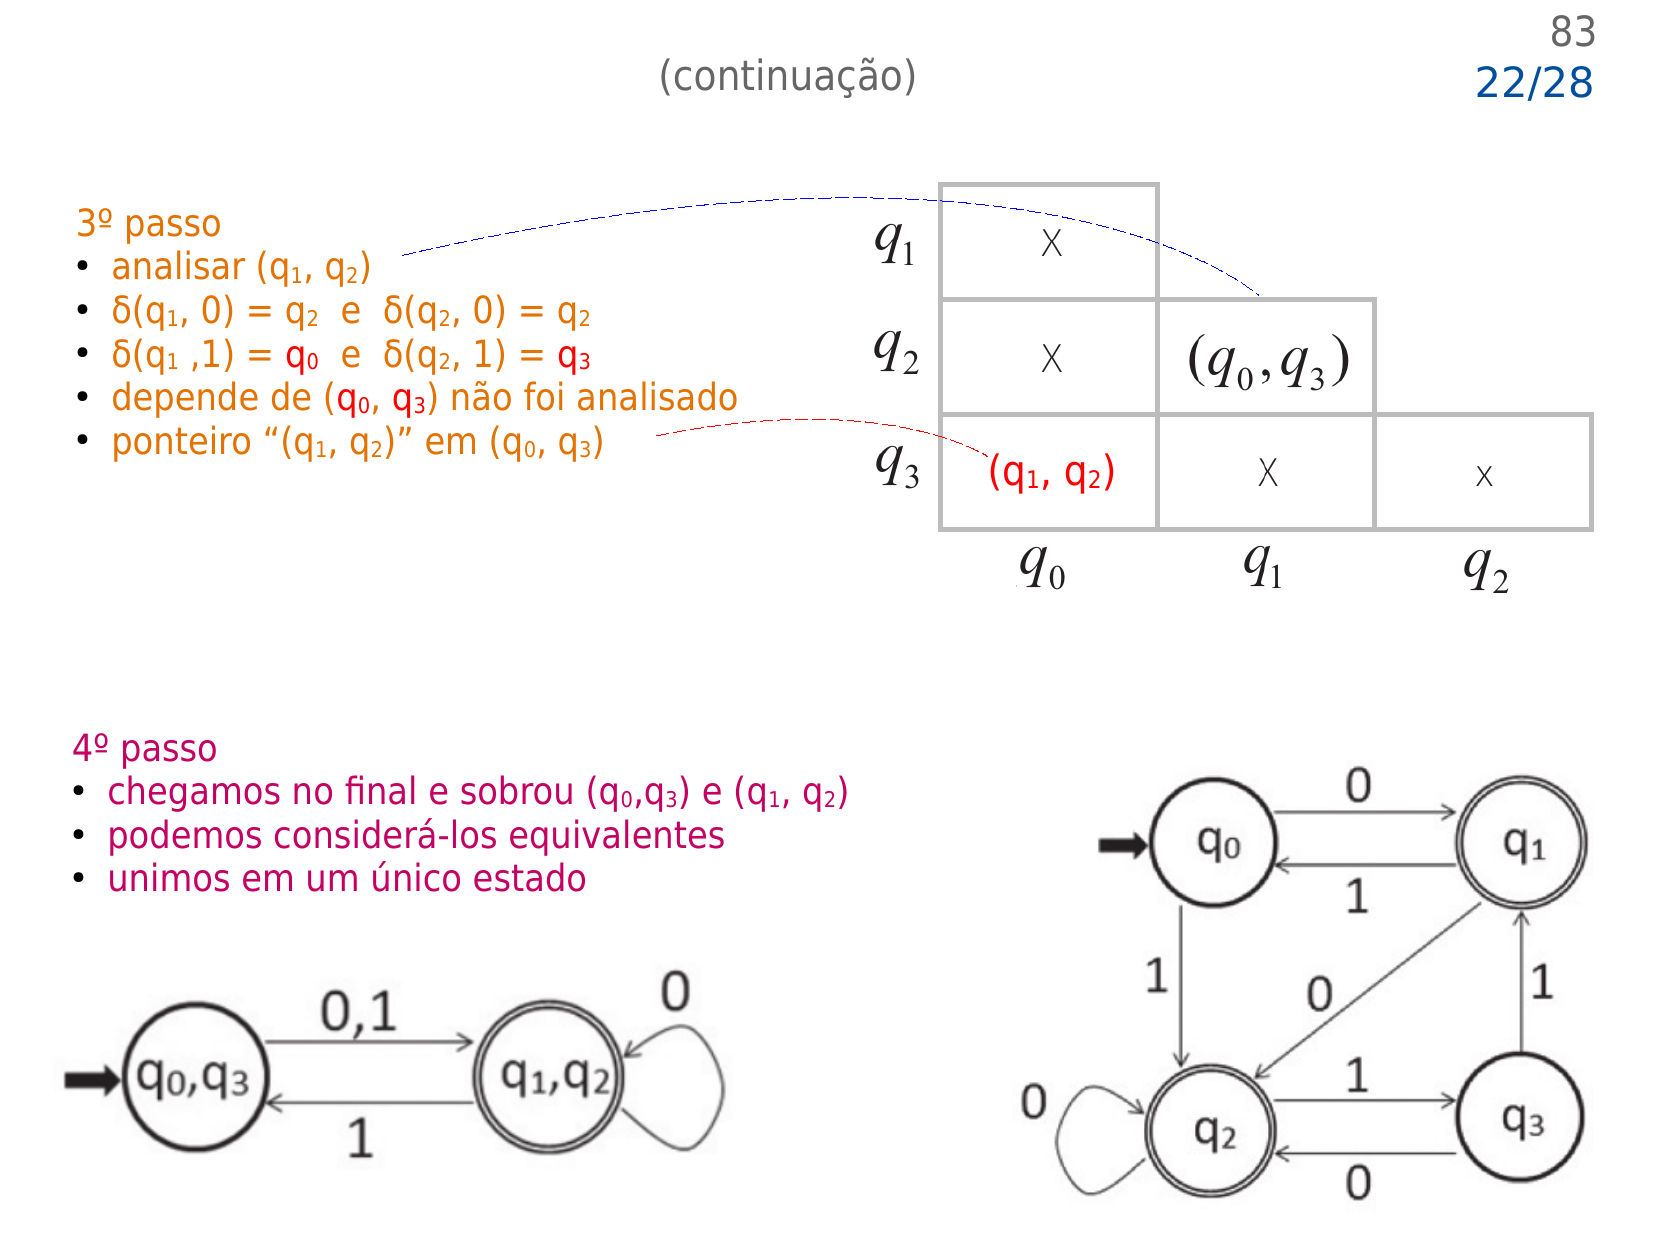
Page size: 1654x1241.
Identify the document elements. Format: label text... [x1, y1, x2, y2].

picture [47, 960, 748, 1179]
picture [1012, 760, 1593, 1214]
text_box 4º passo chegamos no final e sobrou (q0,q3) e (q1, q2) podemos considerá-los equivalentes unimos em um único estado [57, 719, 899, 909]
text_box (continuação) [643, 44, 935, 110]
picture [869, 168, 1595, 597]
text_box 3º passo analisar (q1, q2) δ(q1, 0) = q2 e δ(q2, 0) = q2 δ(q1 ,1) = q0 e δ(q2, 1) = q3 depende de (q0, q3) não foi analisado ponteiro “(q1, q2)” em (q0, q3) [61, 194, 770, 471]
text_box (q1, q2) [972, 438, 1136, 504]
text_box 83 [1375, 0, 1613, 64]
